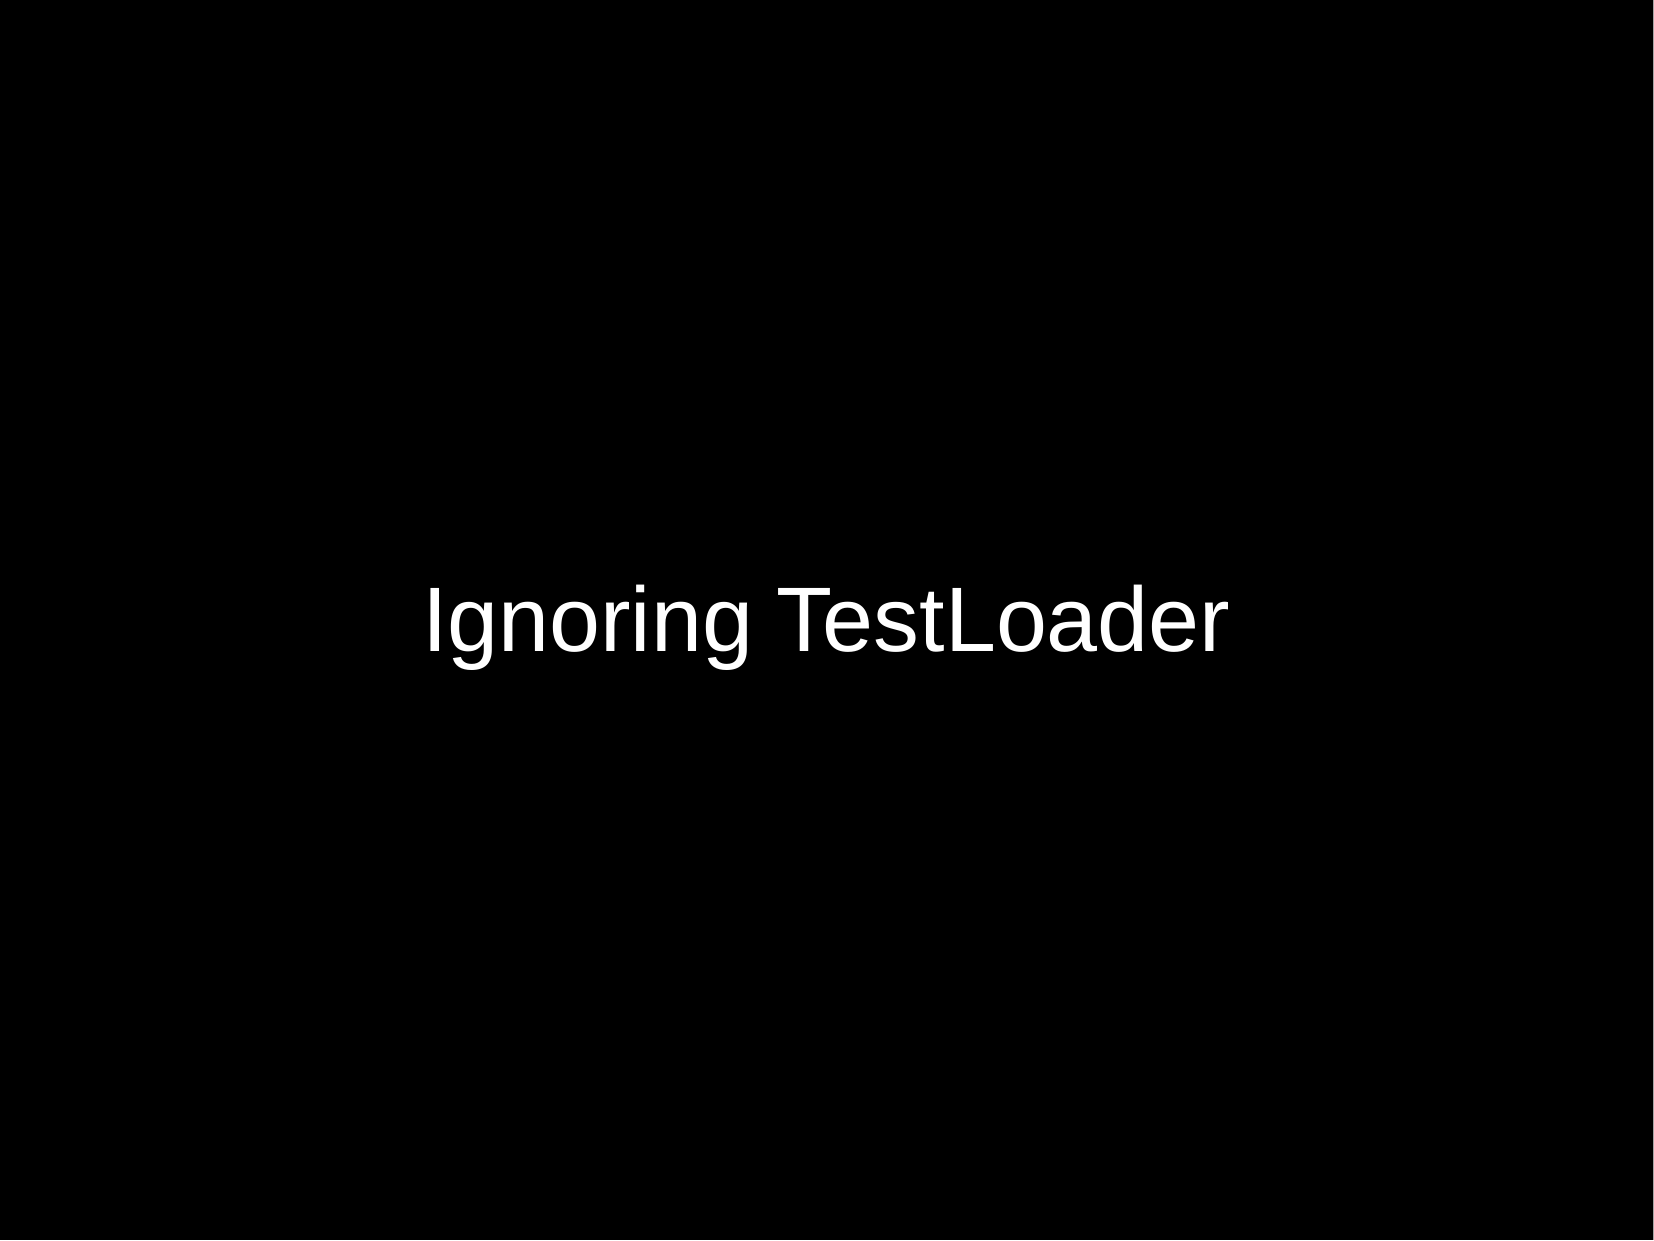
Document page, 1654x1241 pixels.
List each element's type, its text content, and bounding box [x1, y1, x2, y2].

title Ignoring TestLoader [82, 516, 1571, 724]
